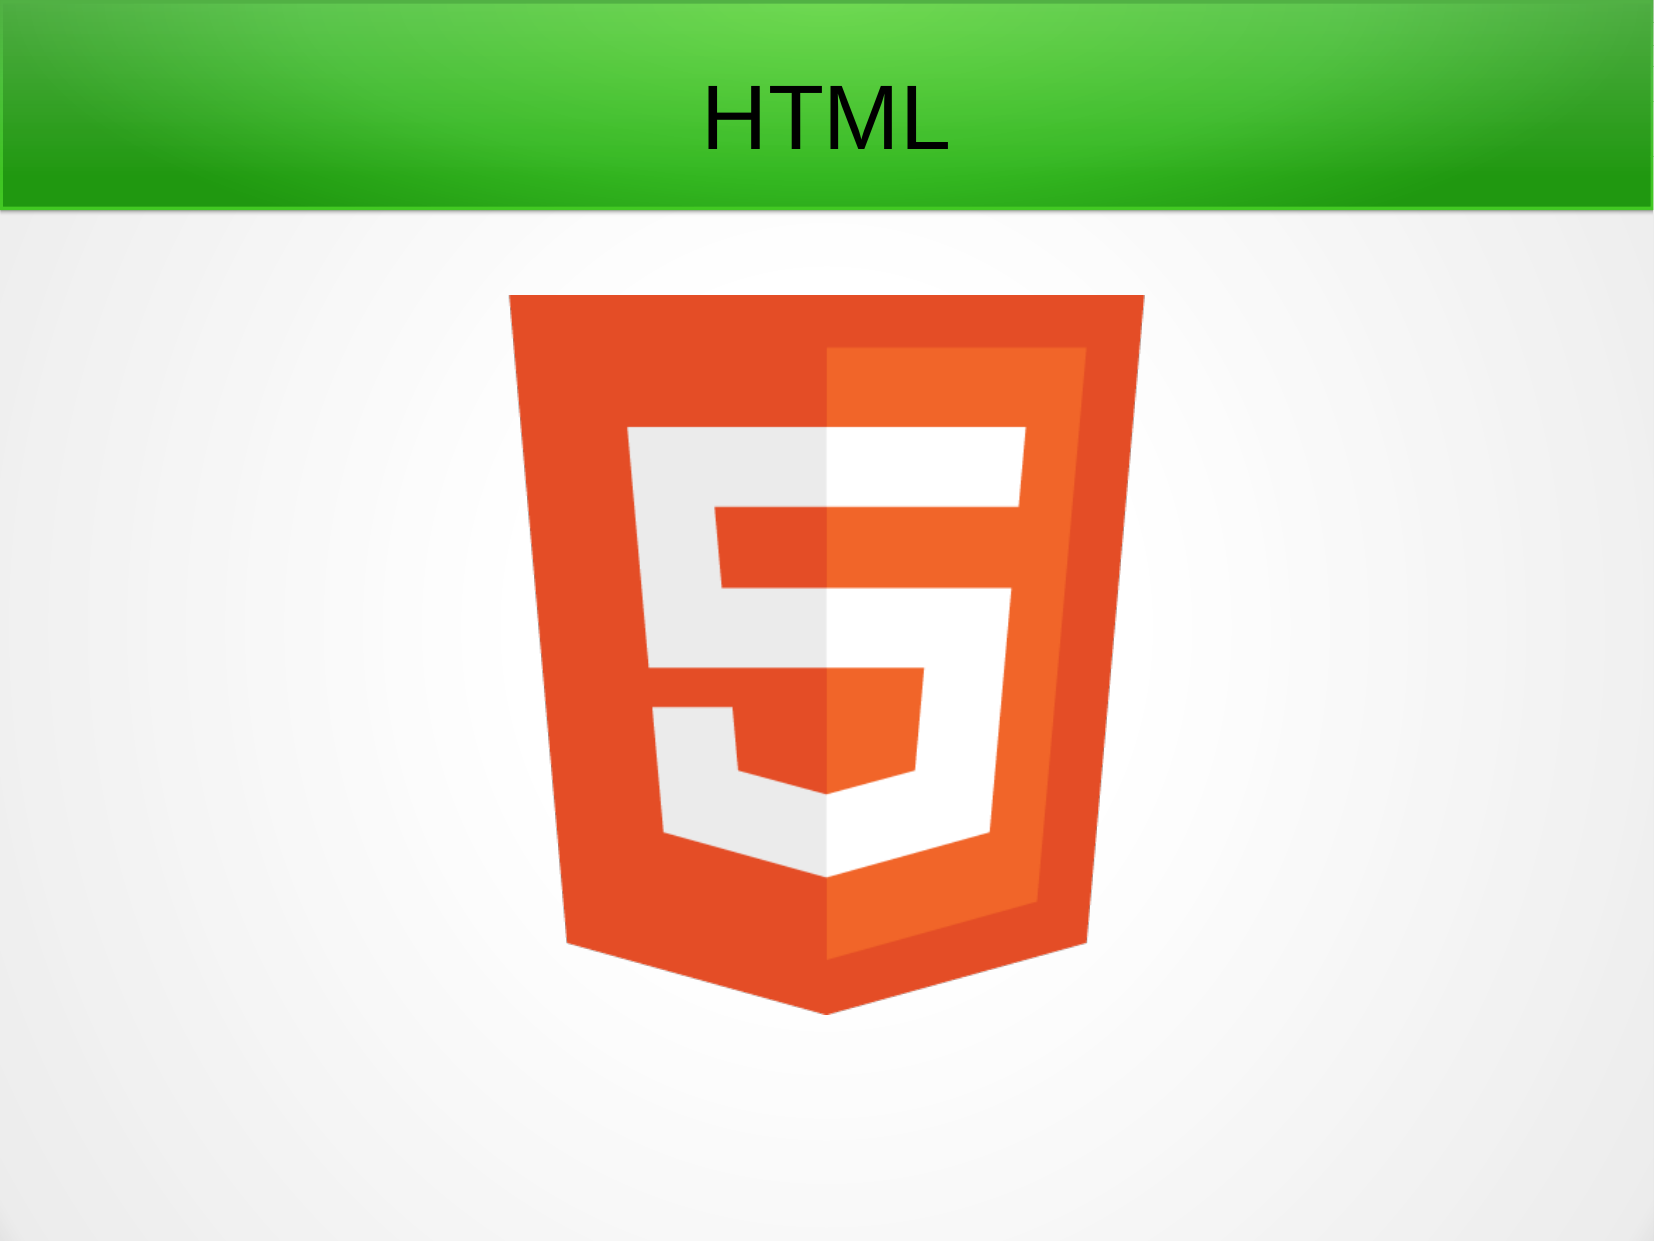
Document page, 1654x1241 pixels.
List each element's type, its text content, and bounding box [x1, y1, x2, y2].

title HTML [82, 47, 1571, 189]
picture [467, 295, 1187, 1015]
